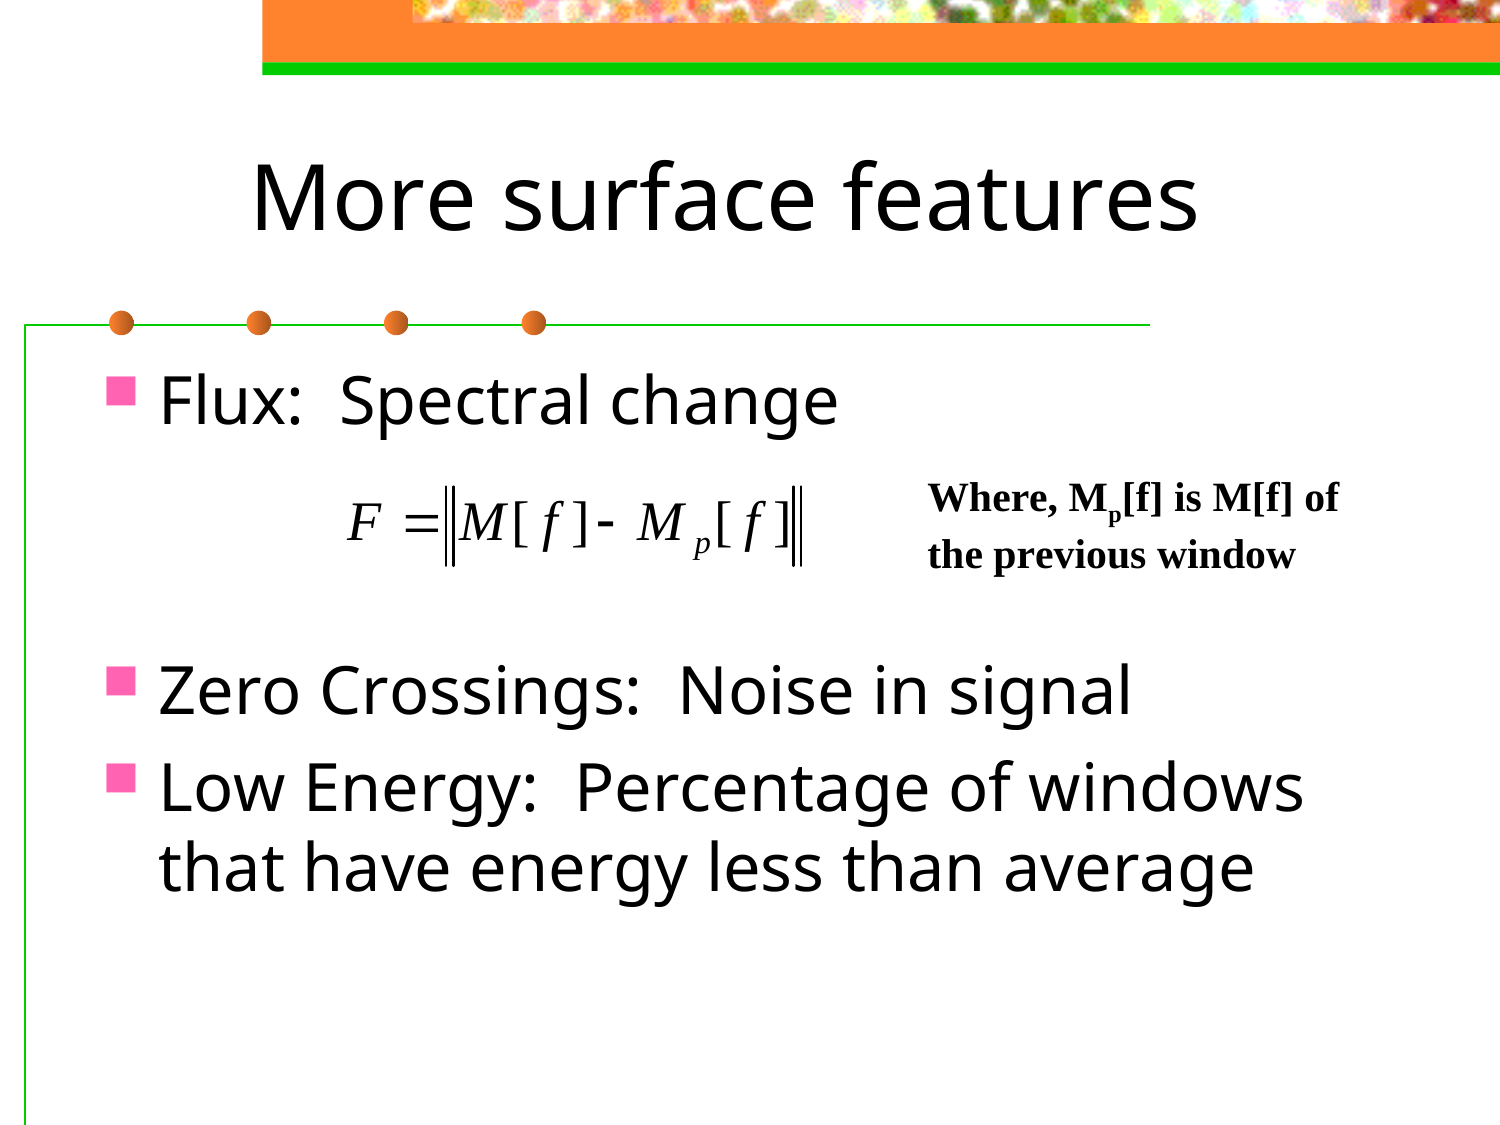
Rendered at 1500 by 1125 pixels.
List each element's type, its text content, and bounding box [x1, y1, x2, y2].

text_box Where, Mp[f] is M[f] of the previous window [912, 462, 1363, 585]
title More surface features [87, 99, 1363, 288]
picture [412, 0, 1500, 23]
list Flux: Spectral change Zero Crossings: Noise in signal Low Energy: Percentage of windows that have energy less than average [87, 350, 1363, 1026]
chart [337, 474, 813, 578]
